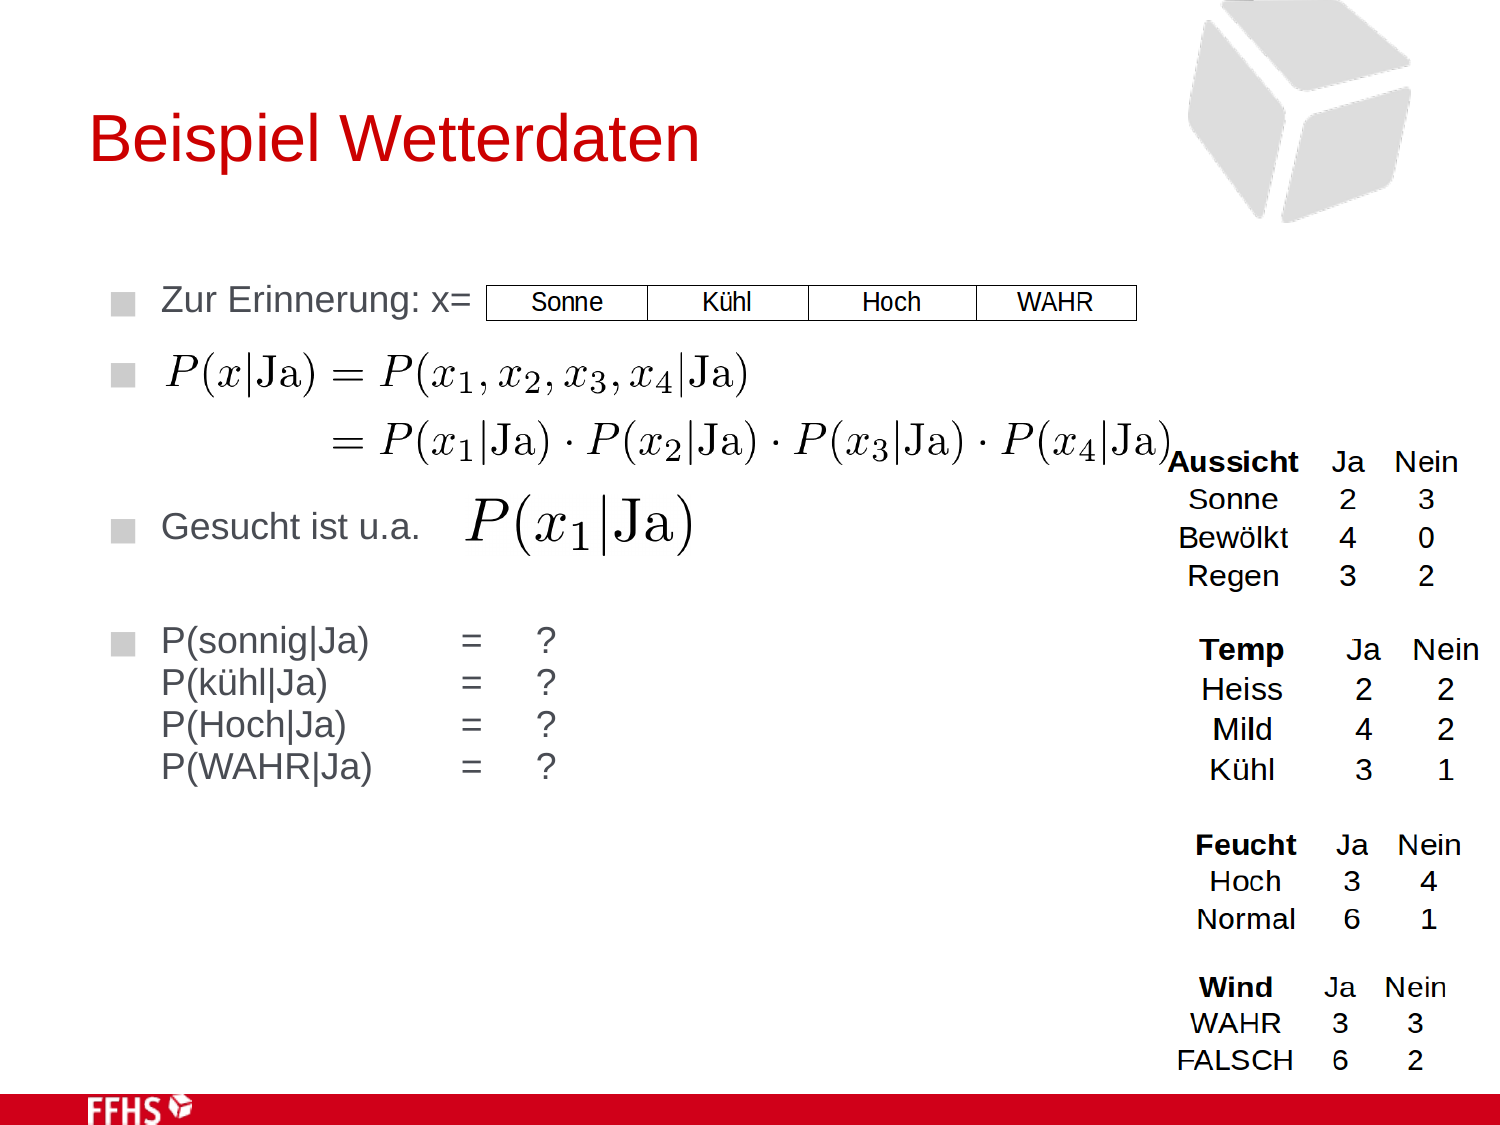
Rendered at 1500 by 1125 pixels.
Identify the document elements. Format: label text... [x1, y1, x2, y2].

list Zur Erinnerung: x= Gesucht ist u.a. P(sonnig|Ja) = ? P(kühl|Ja) = ? P(Hoch|Ja) = ? P(WAHR|Ja) = ? [90, 278, 1412, 1096]
picture [1182, 821, 1484, 945]
picture [1163, 971, 1460, 1080]
picture [0, 1094, 1500, 1125]
picture [465, 494, 691, 556]
picture [1183, 624, 1490, 795]
title Beispiel Wetterdaten [88, 56, 1176, 220]
picture [480, 278, 1141, 324]
picture [1188, 0, 1411, 223]
picture [165, 352, 1467, 597]
